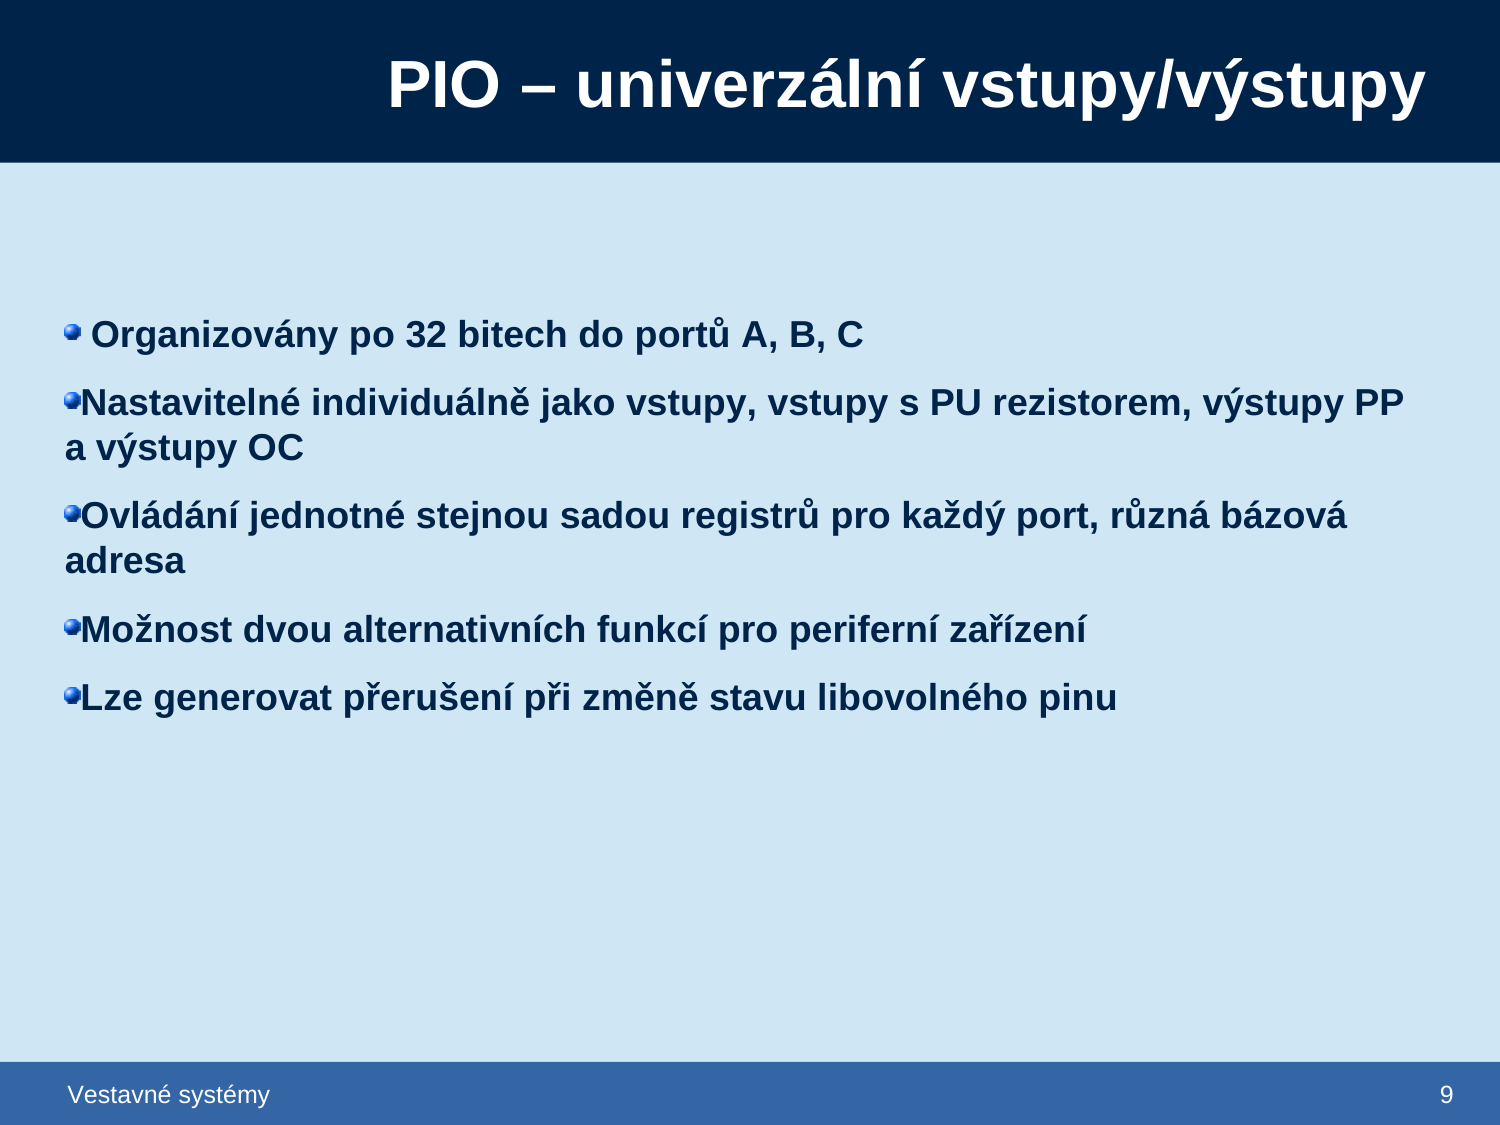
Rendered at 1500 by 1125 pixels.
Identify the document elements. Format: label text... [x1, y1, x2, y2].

list Organizovány po 32 bitech do portů A, B, C Nastavitelné individuálně jako vstupy, vstupy s PU rezistorem, výstupy PP a výstupy OC Ovládání jednotné stejnou sadou registrů pro každý port, různá bázová adresa Možnost dvou alternativních funkcí pro periferní zařízení Lze generovat přerušení při změně stavu libovolného pinu [50, 187, 1441, 841]
title PIO – univerzální vstupy/výstupy [47, 0, 1443, 164]
